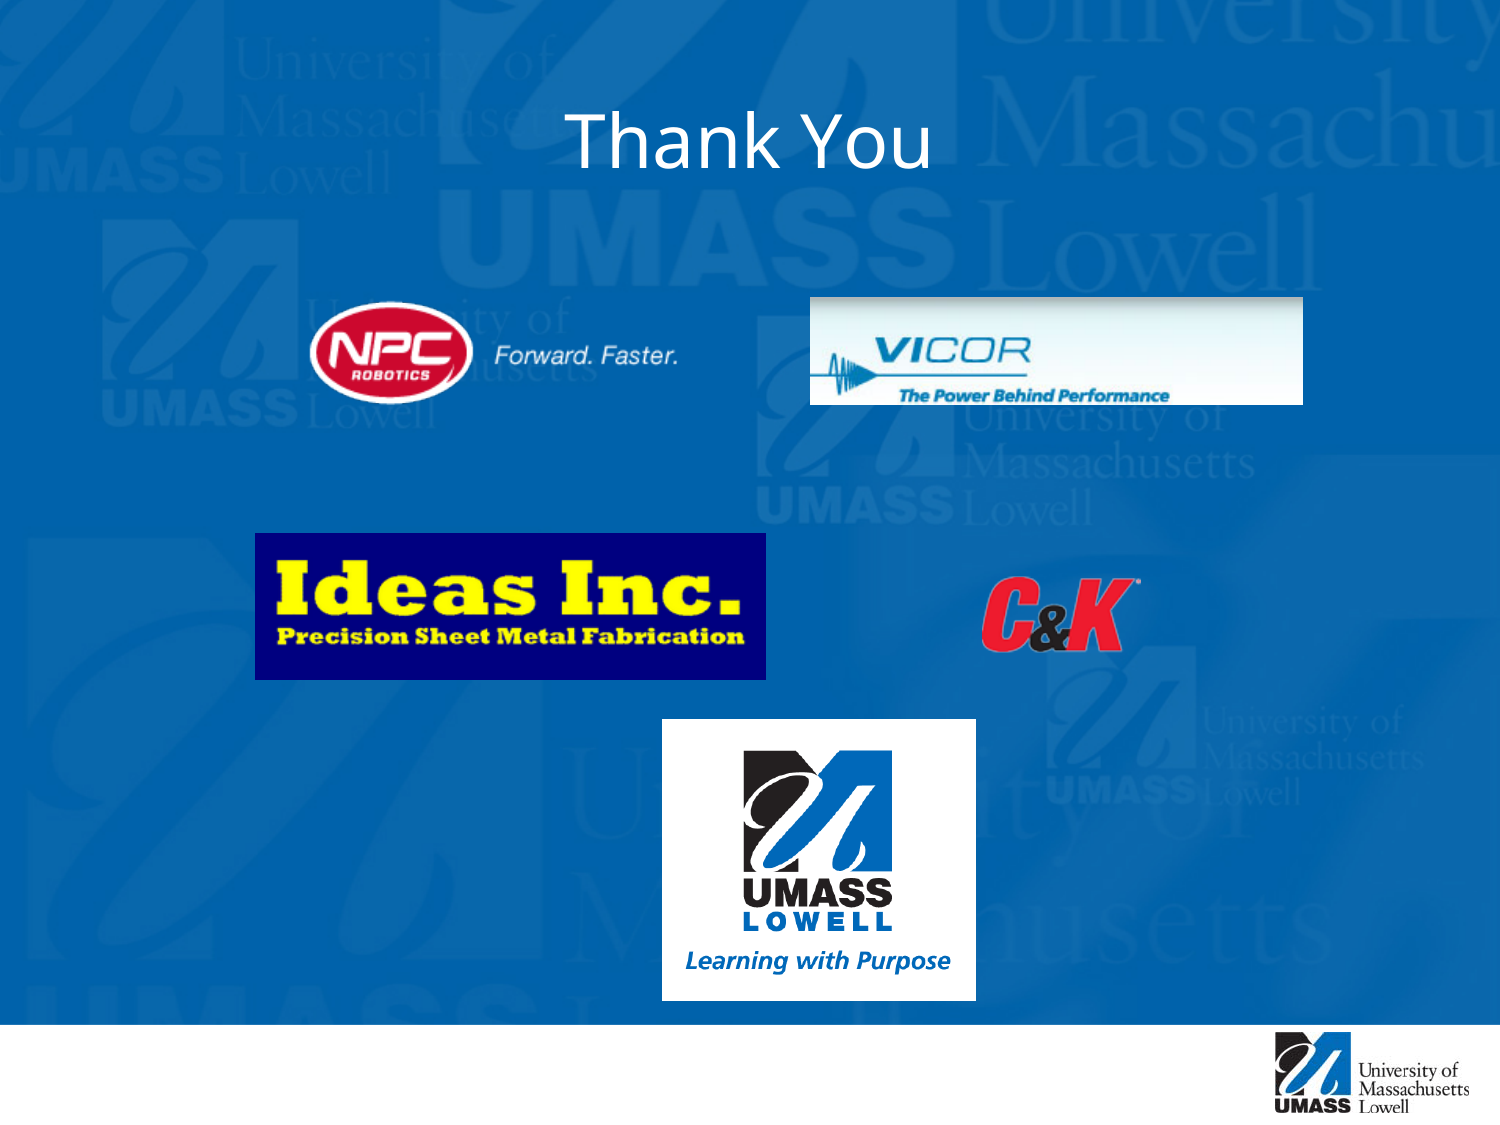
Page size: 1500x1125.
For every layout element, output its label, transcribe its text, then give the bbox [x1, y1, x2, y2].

picture [1275, 1032, 1469, 1113]
title Thank You [75, 45, 1426, 233]
picture [0, 0, 1500, 1024]
